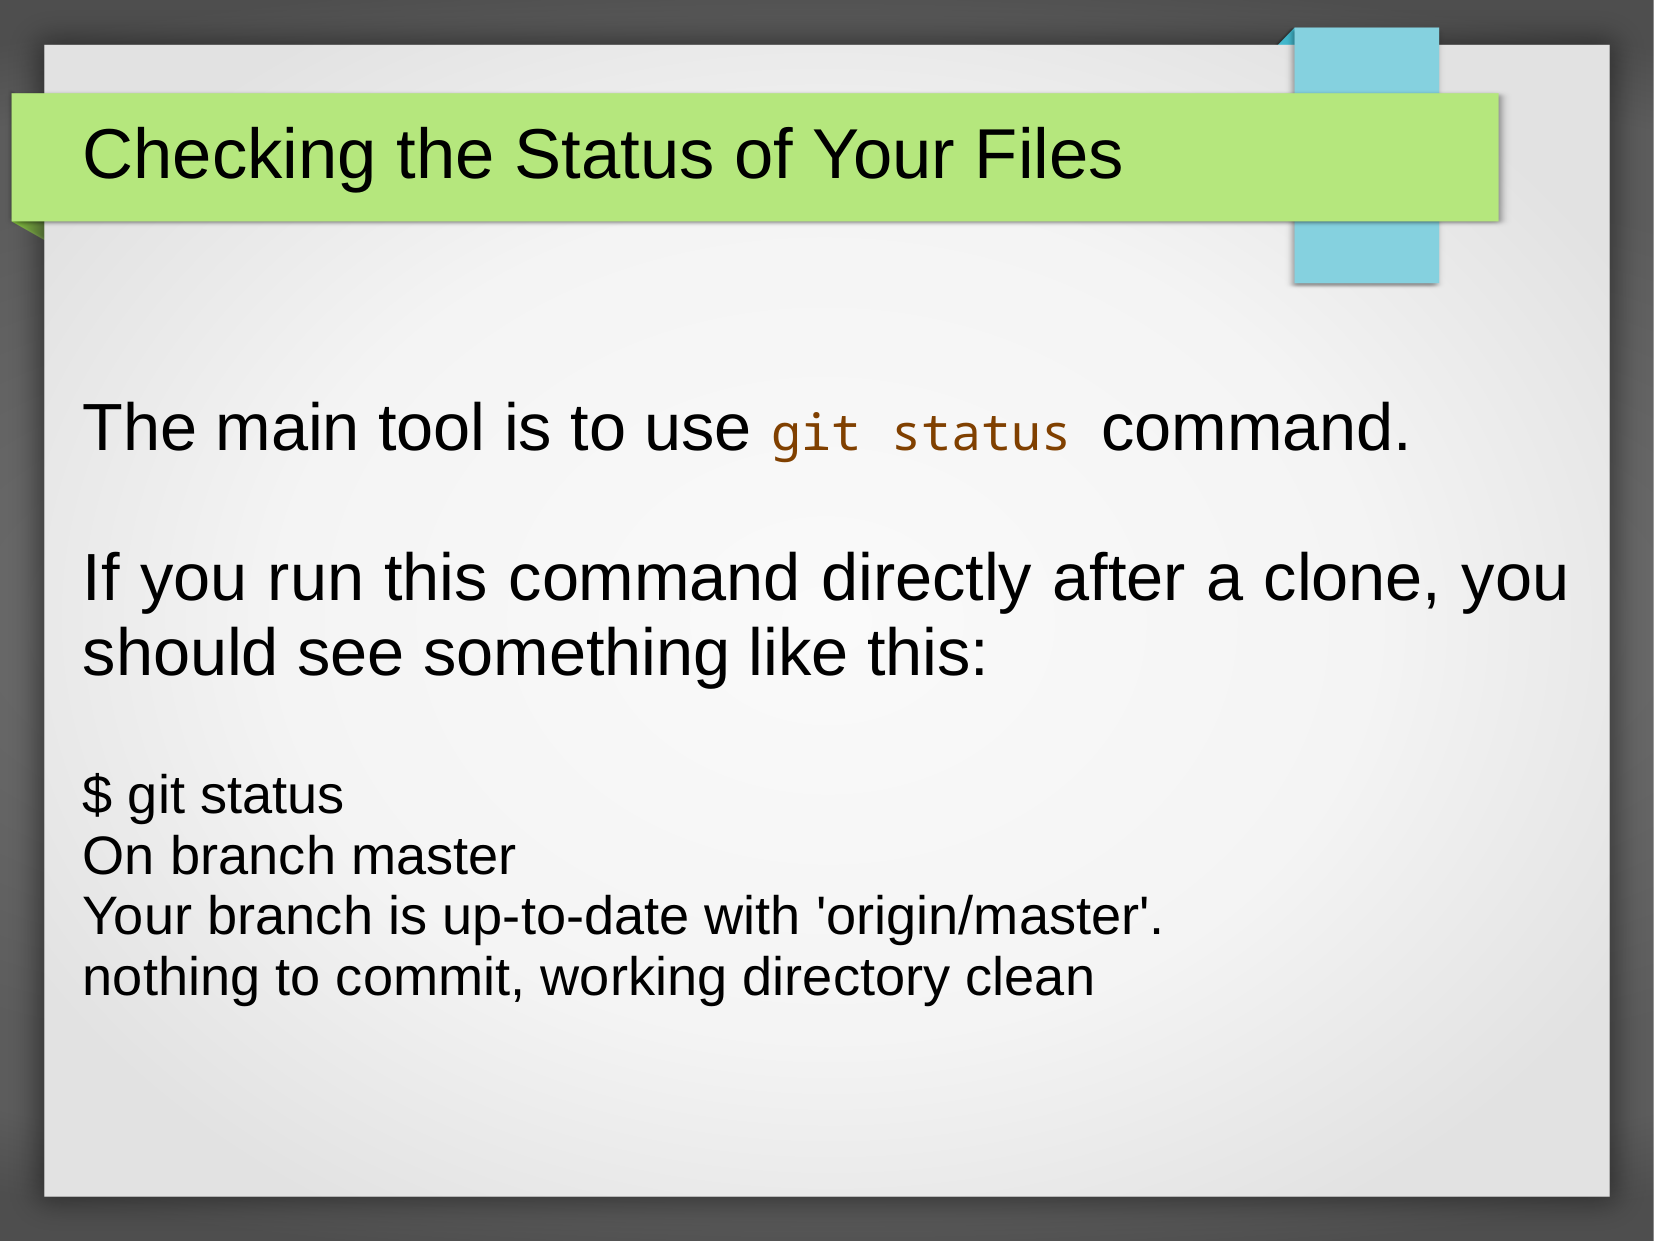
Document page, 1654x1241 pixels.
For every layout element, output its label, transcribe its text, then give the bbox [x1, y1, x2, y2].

picture [0, 0, 1654, 1241]
subtitle The main tool is to use git status command. If you run this command directly after a clone, you should see something like this: $ git status On branch master Your branch is up-to-date with 'origin/master'. nothing to commit, working directory clean [82, 295, 1571, 1015]
title Checking the Status of Your Files [82, 94, 1264, 213]
